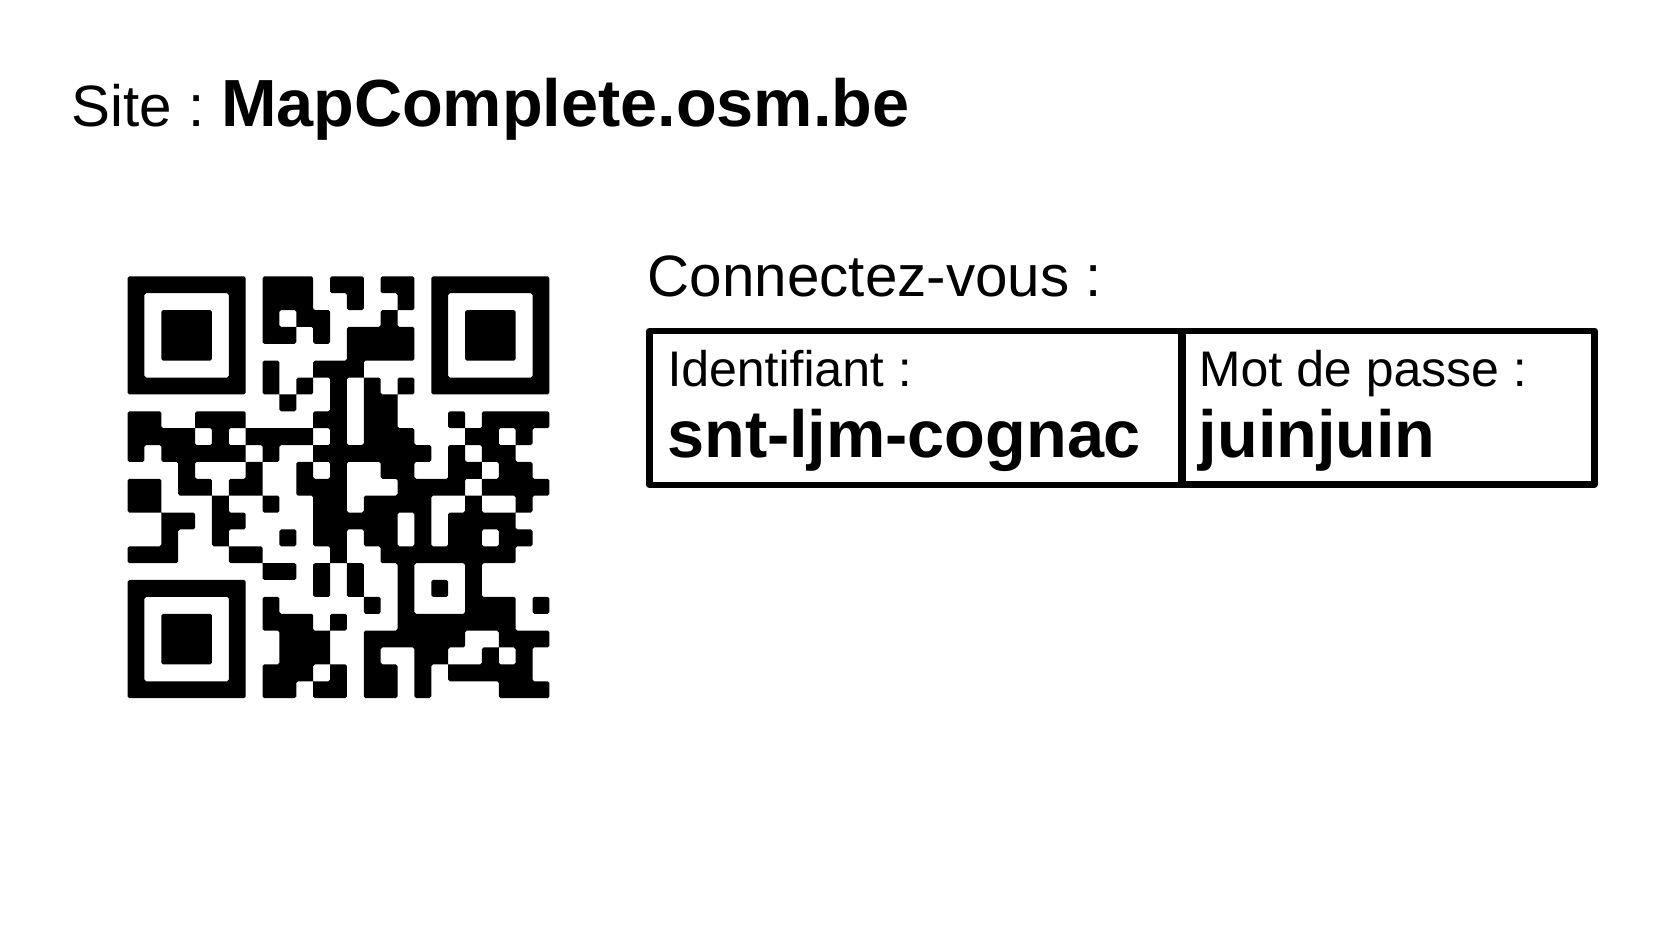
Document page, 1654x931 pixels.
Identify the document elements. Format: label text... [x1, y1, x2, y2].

text_box Site : MapComplete.osm.be [57, 59, 1093, 289]
text_box Mot de passe : juinjuin [1186, 330, 1595, 485]
text_box Identifiant : snt-ljm-cognac [649, 330, 1184, 485]
picture [57, 206, 620, 768]
text_box Connectez-vous : [633, 236, 1118, 317]
